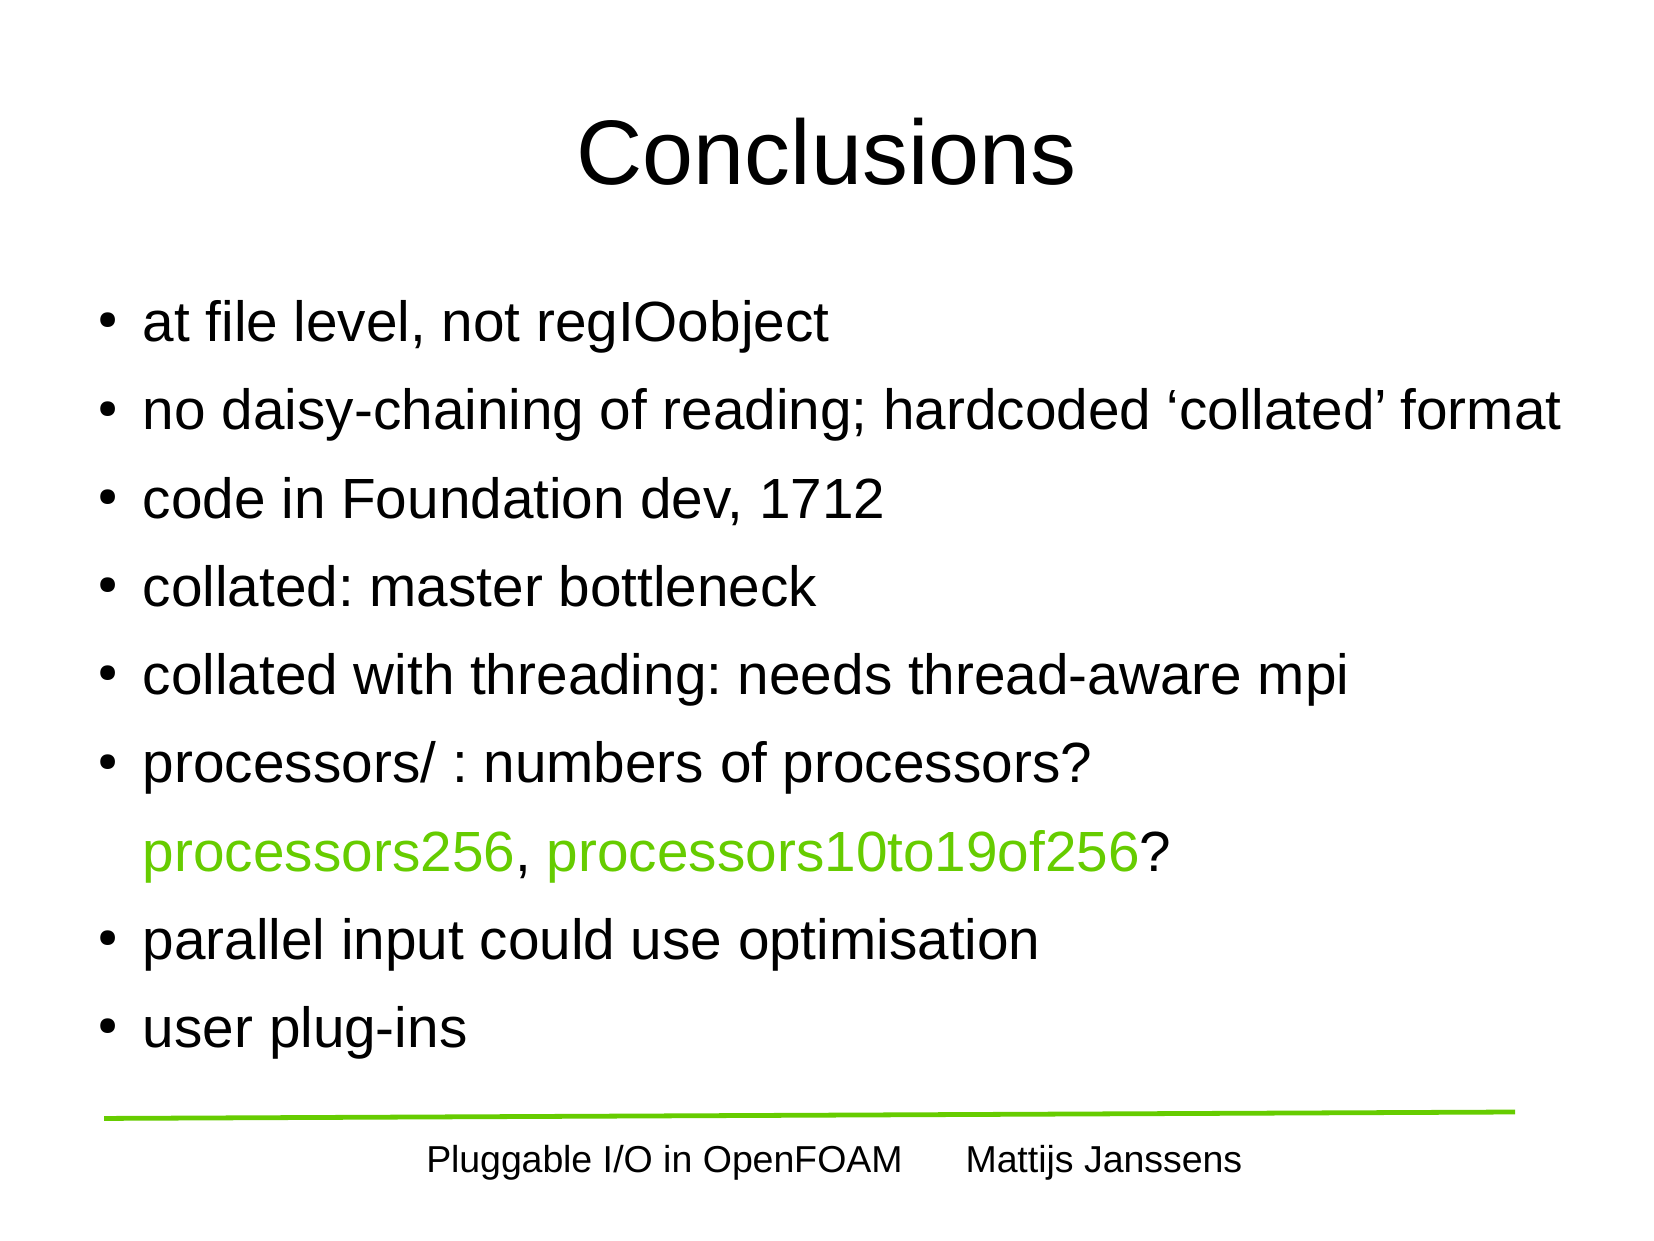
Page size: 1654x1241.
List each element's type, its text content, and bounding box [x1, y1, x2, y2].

title Conclusions [82, 49, 1571, 257]
list at file level, not regIOobject no daisy-chaining of reading; hardcoded ‘collated’ format code in Foundation dev, 1712 collated: master bottleneck collated with threading: needs thread-aware mpi processors/ : numbers of processors? processors256, processors10to19of256? parallel input could use optimisation user plug-ins [82, 290, 1571, 1073]
